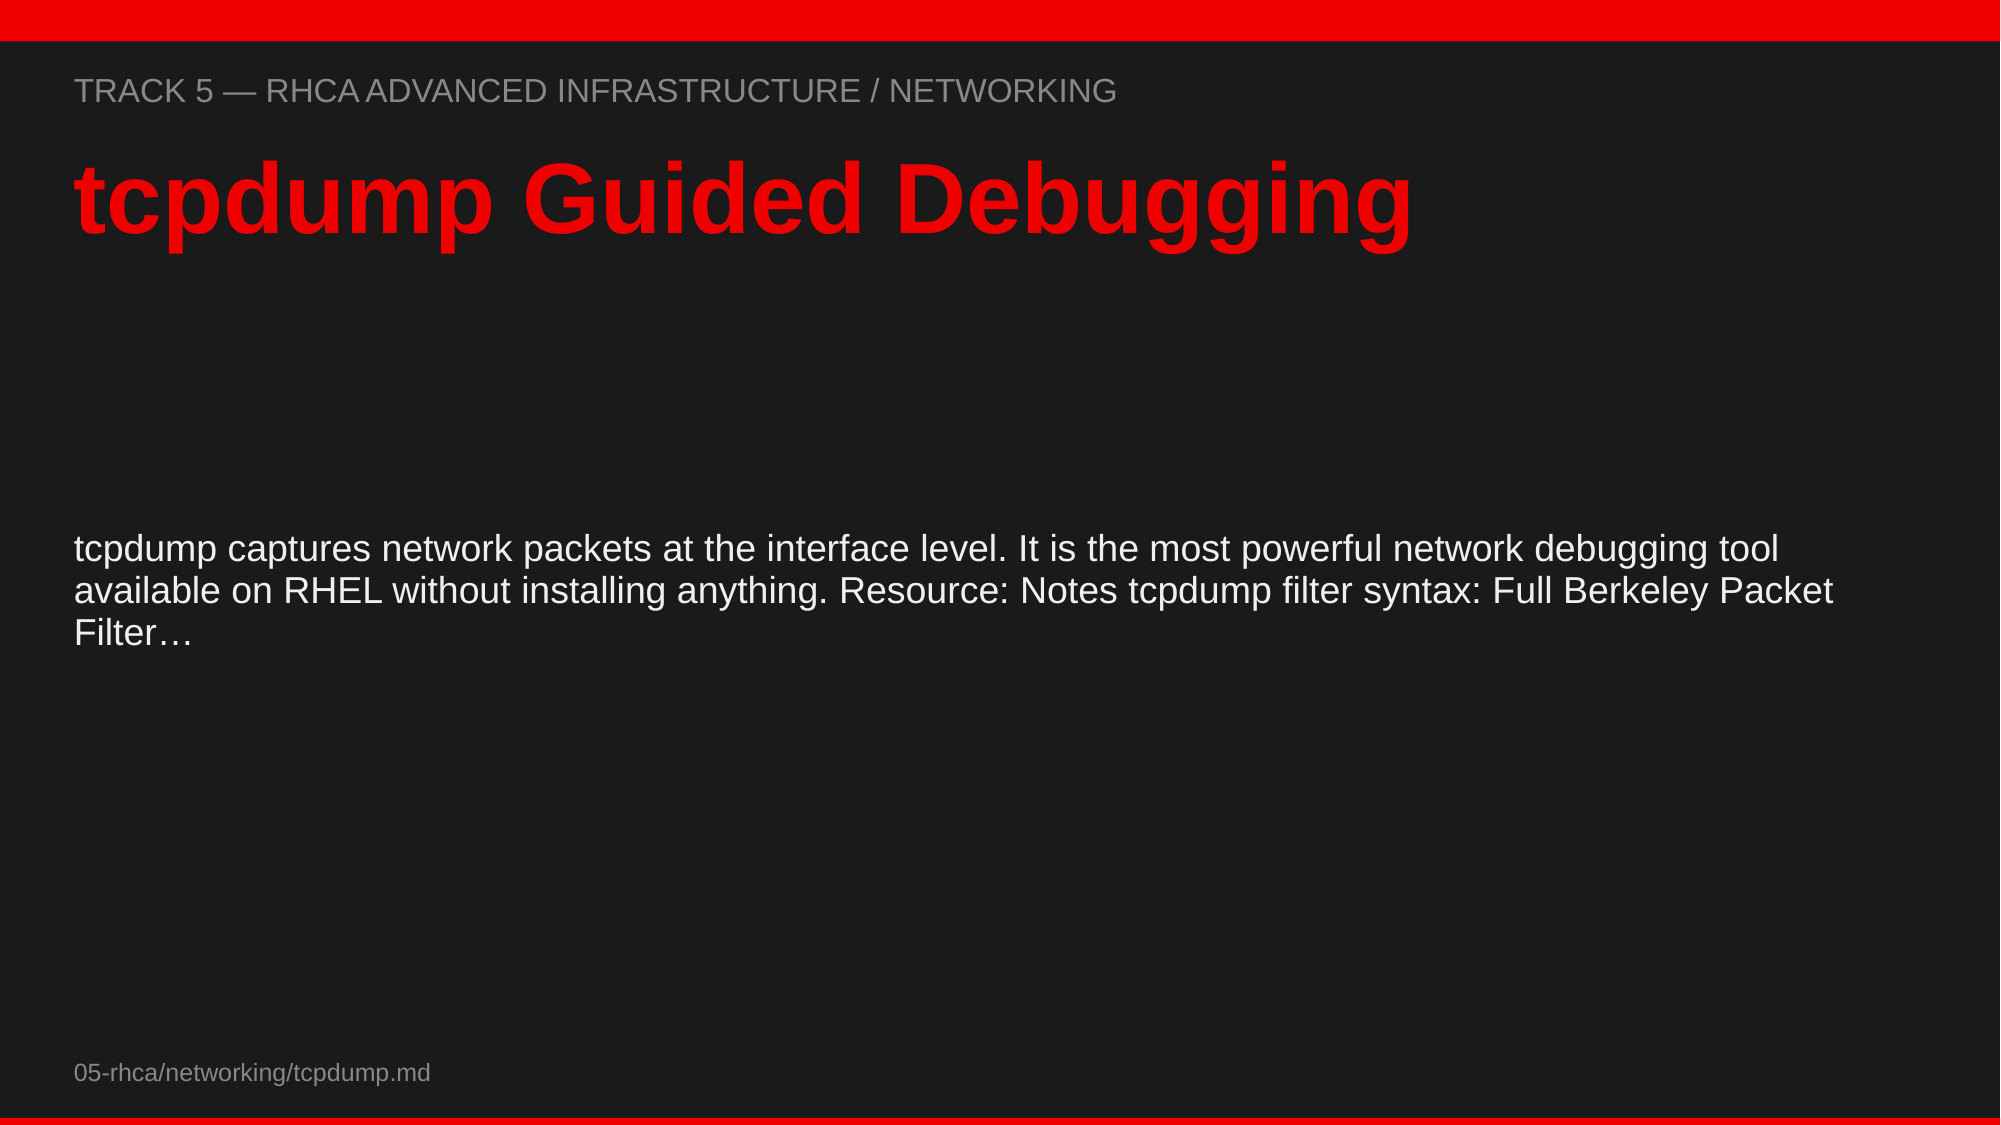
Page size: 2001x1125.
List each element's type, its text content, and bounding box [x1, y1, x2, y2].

text_box tcpdump captures network packets at the interface level. It is the most powerful network debugging tool available on RHEL without installing anything. Resource: Notes tcpdump filter syntax: Full Berkeley Packet Filter… [59, 519, 1942, 727]
text_box [0, 1117, 2001, 1125]
text_box TRACK 5 — RHCA ADVANCED INFRASTRUCTURE / NETWORKING [59, 64, 1942, 119]
text_box tcpdump Guided Debugging [59, 135, 1942, 461]
text_box [0, 0, 2001, 42]
text_box 05-rhca/networking/tcpdump.md [59, 1051, 1942, 1093]
